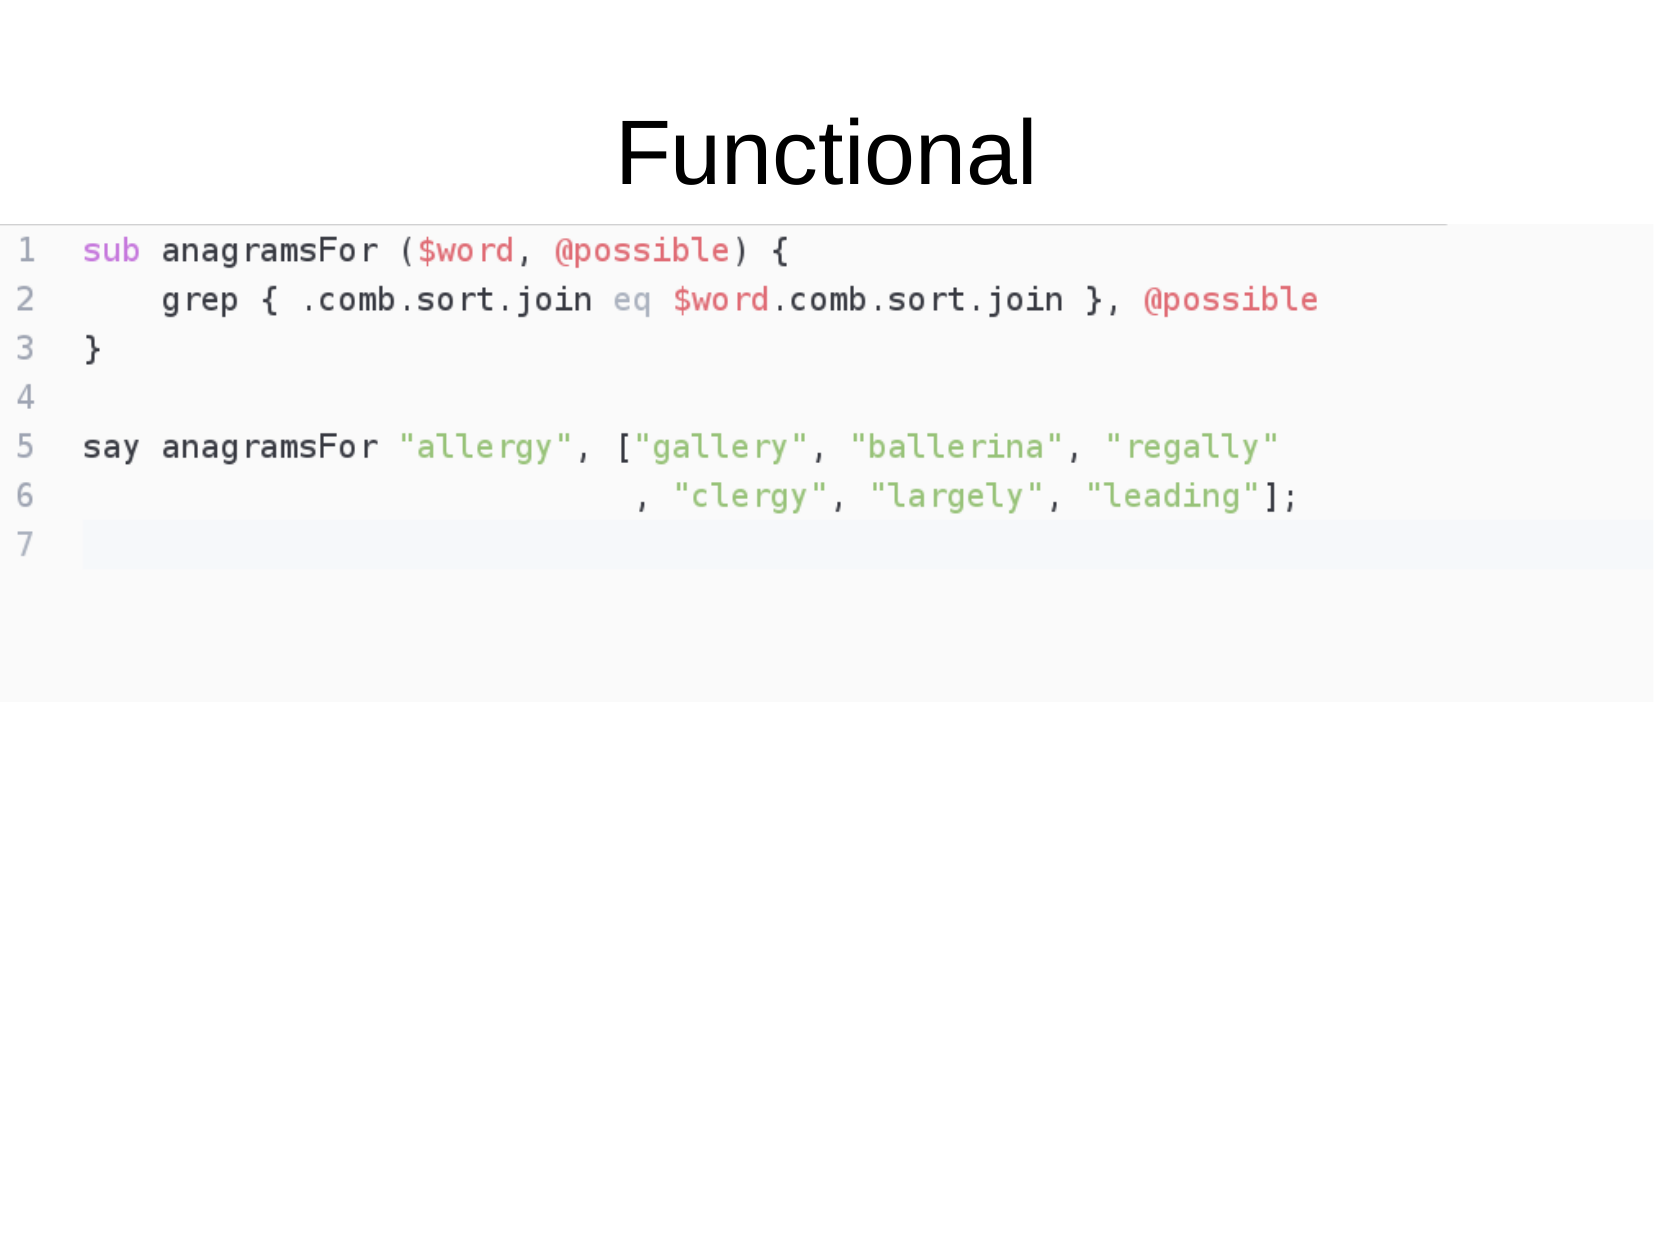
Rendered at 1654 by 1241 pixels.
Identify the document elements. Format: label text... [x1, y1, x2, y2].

picture [0, 224, 1654, 702]
title Functional [82, 49, 1571, 224]
